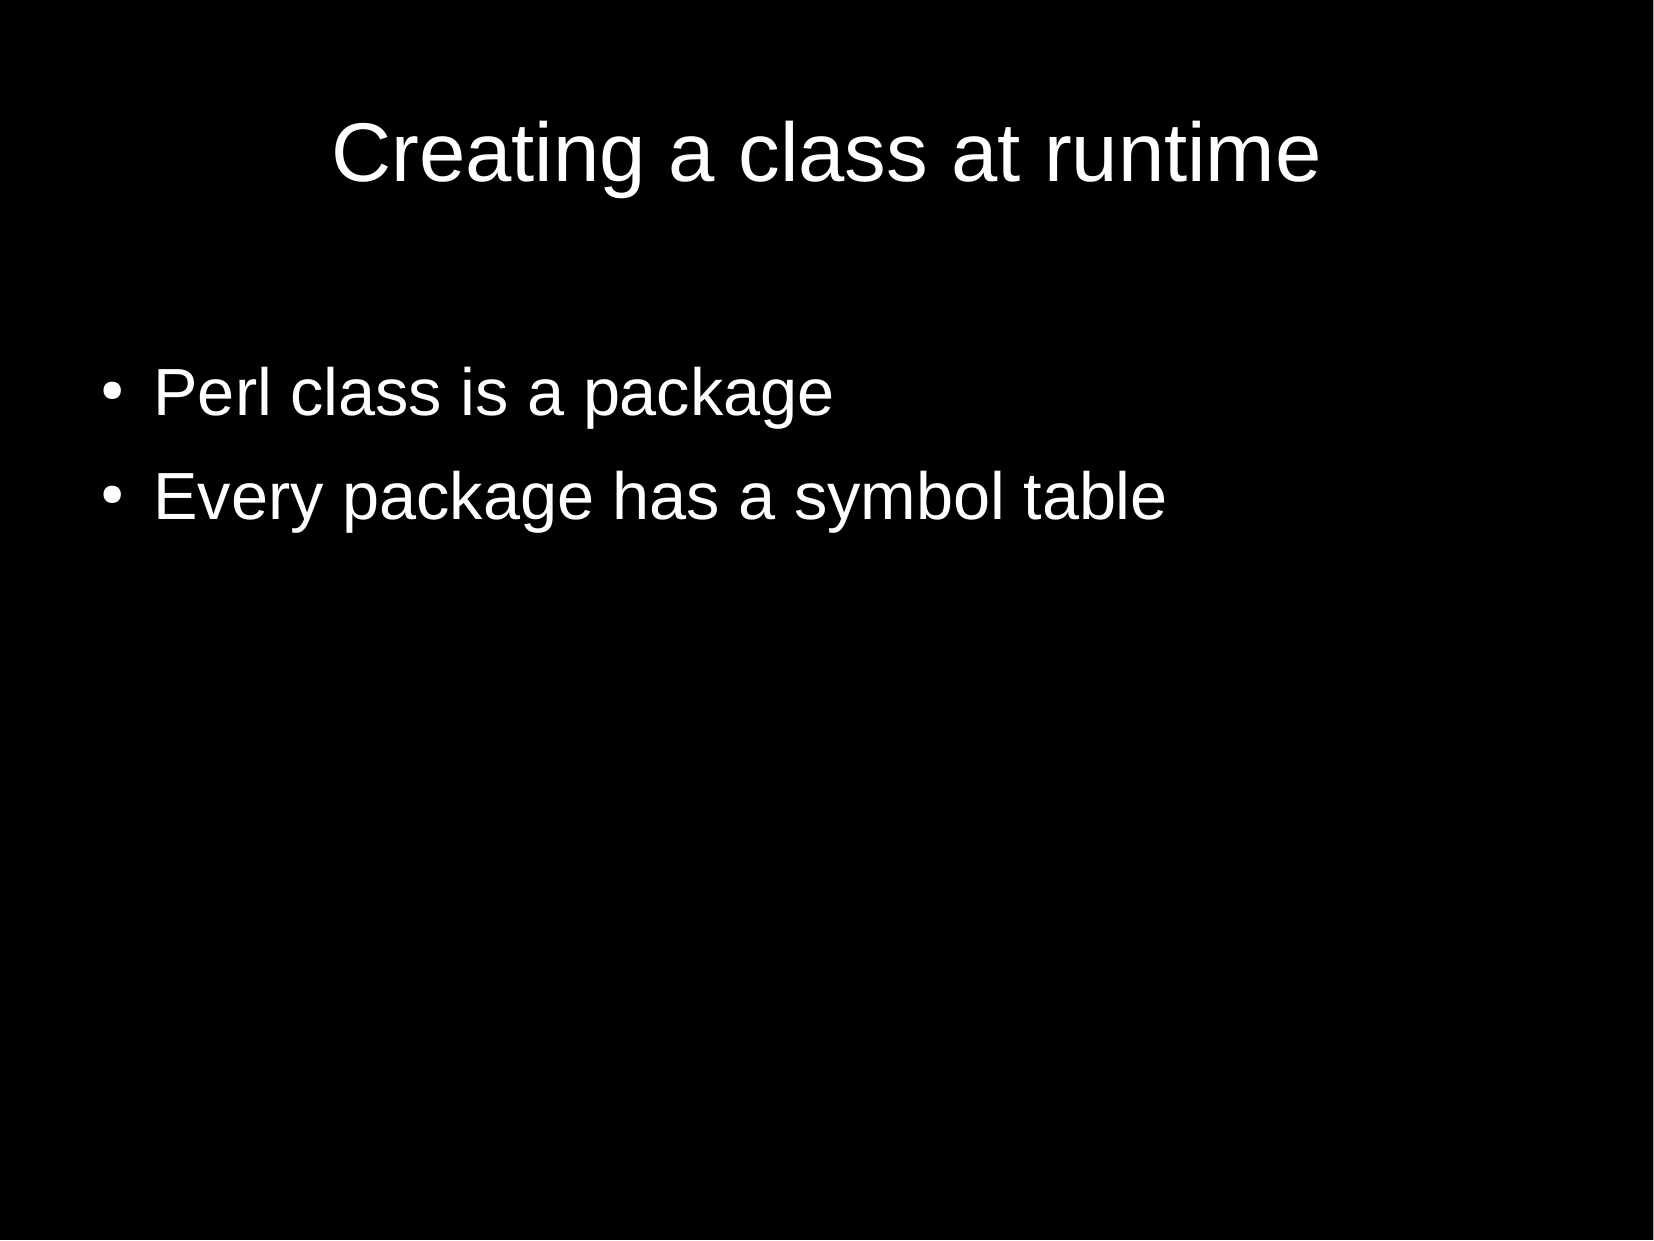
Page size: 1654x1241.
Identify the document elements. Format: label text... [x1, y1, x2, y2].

title Creating a class at runtime [82, 49, 1571, 257]
list Perl class is a package Every package has a symbol table [82, 355, 1571, 1075]
